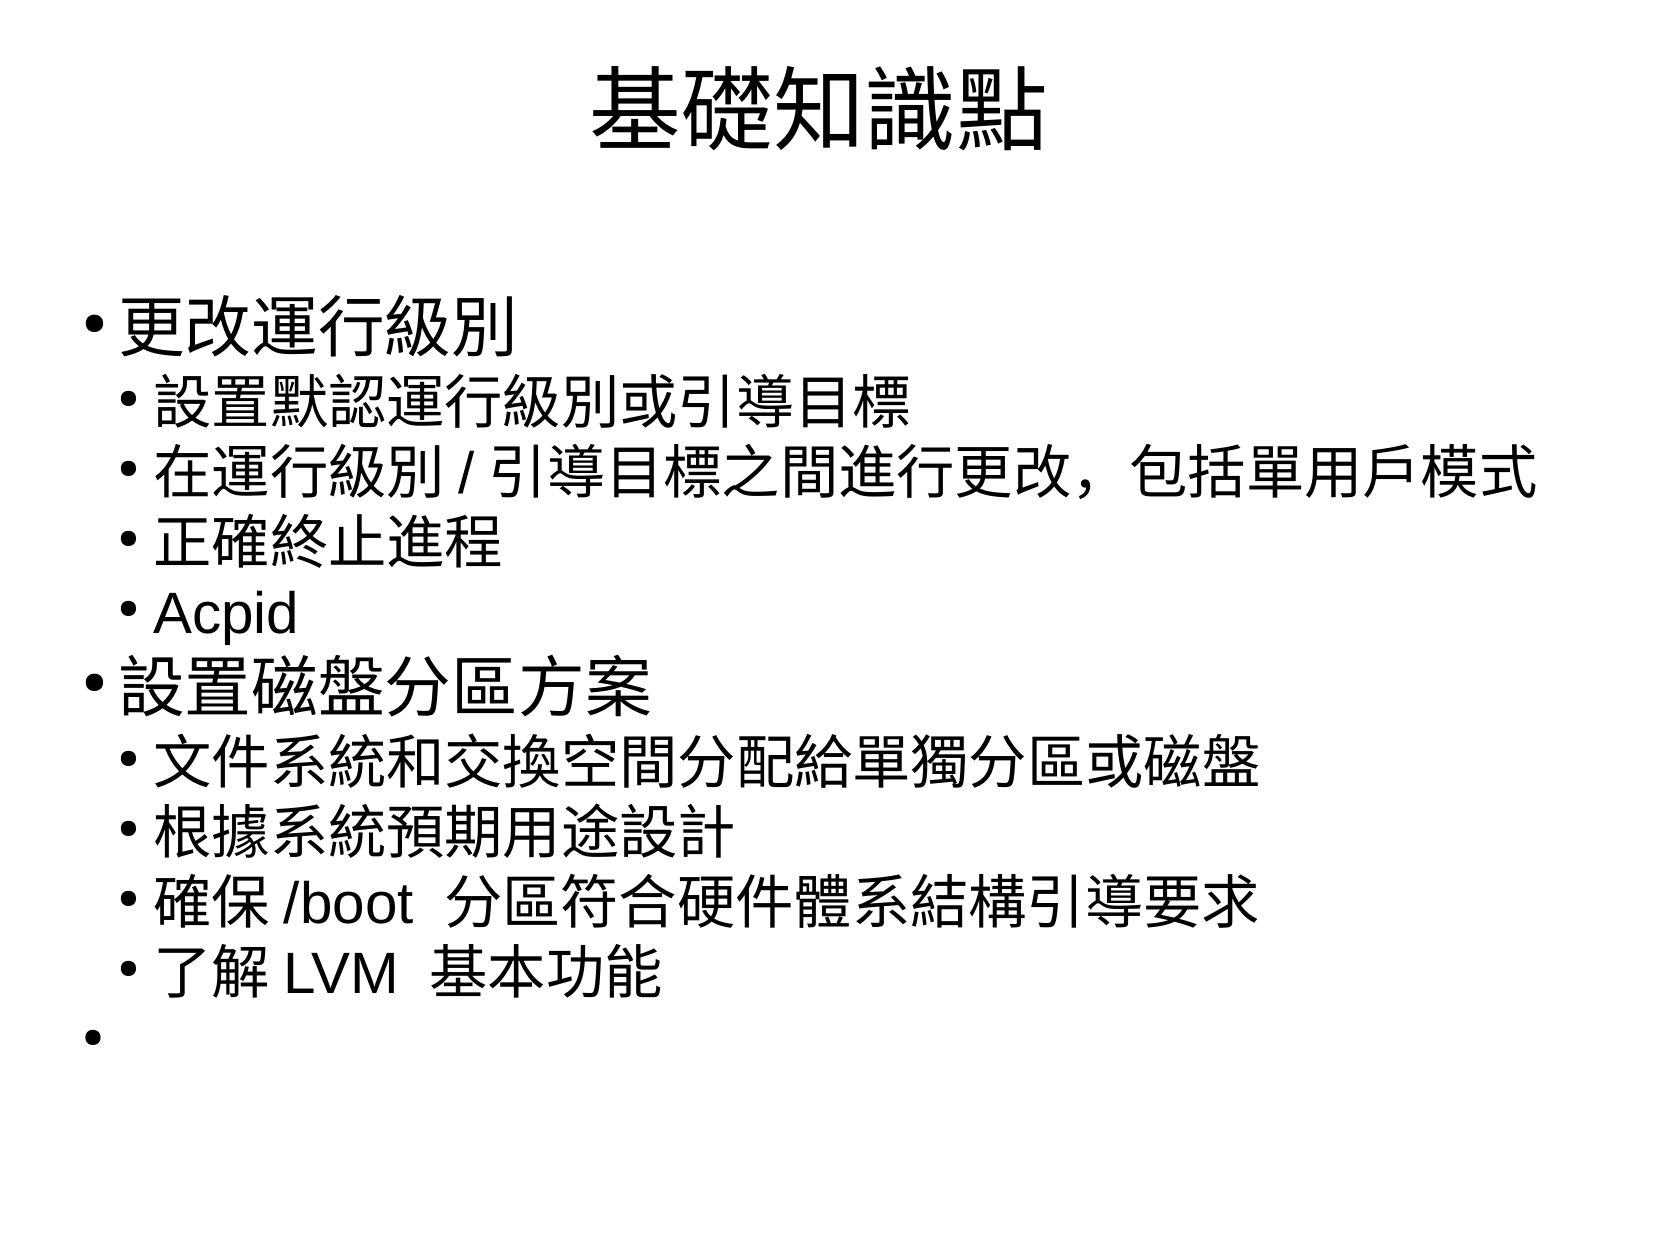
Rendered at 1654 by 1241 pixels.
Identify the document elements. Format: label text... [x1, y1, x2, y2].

text_box 更改運行級別 設置默認運行級別或引導目標 在運行級別/引導目標之間進行更改，包括單用戶模式 正確終止進程 Acpid 設置磁盤分區方案 文件系統和交換空間分配給單獨分區或磁盤 根據系統預期用途設計 確保/boot 分區符合硬件體系結構引導要求 了解LVM 基本功能 [82, 284, 1590, 1140]
text_box 基礎知識點 [75, 17, 1564, 195]
